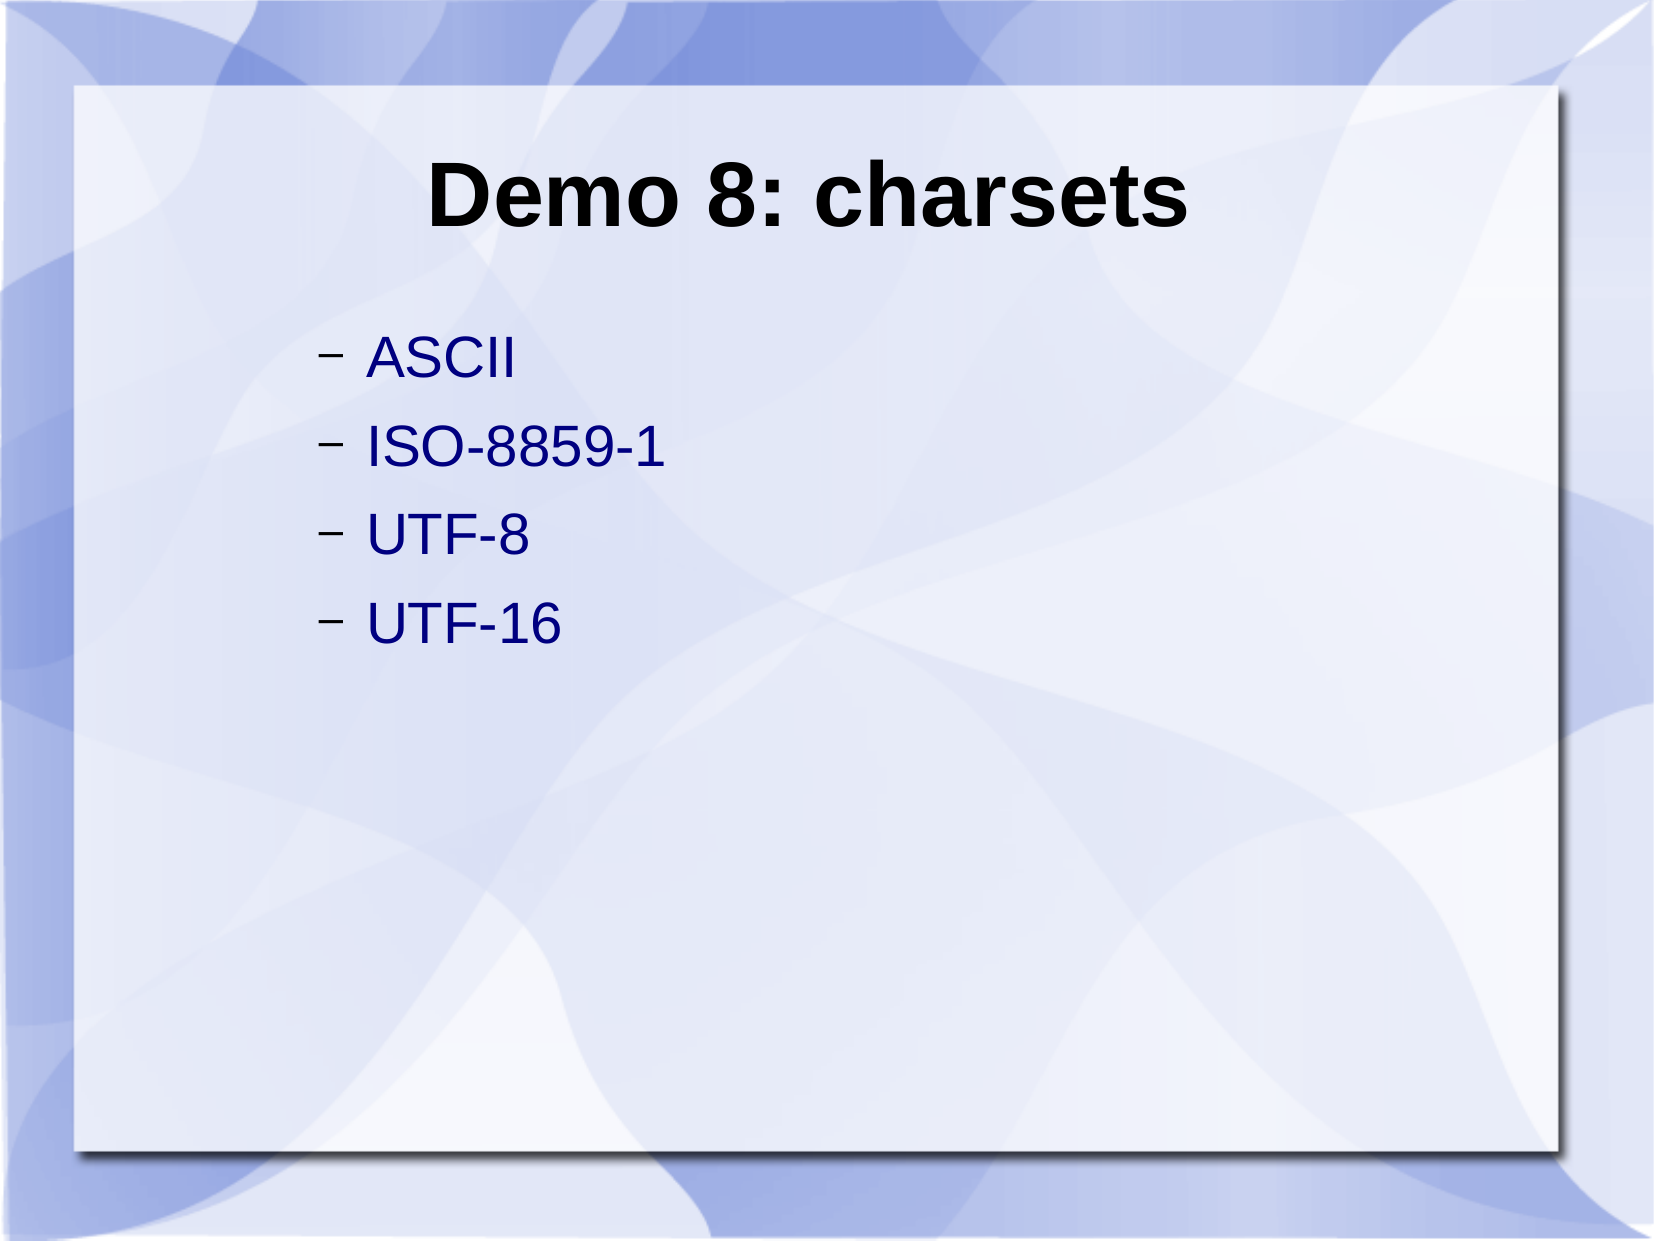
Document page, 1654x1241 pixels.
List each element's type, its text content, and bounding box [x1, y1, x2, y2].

list ASCII ISO-8859-1 UTF-8 UTF-16 [129, 324, 1489, 1129]
picture [0, 0, 1654, 1241]
title Demo 8: charsets [82, 90, 1536, 298]
